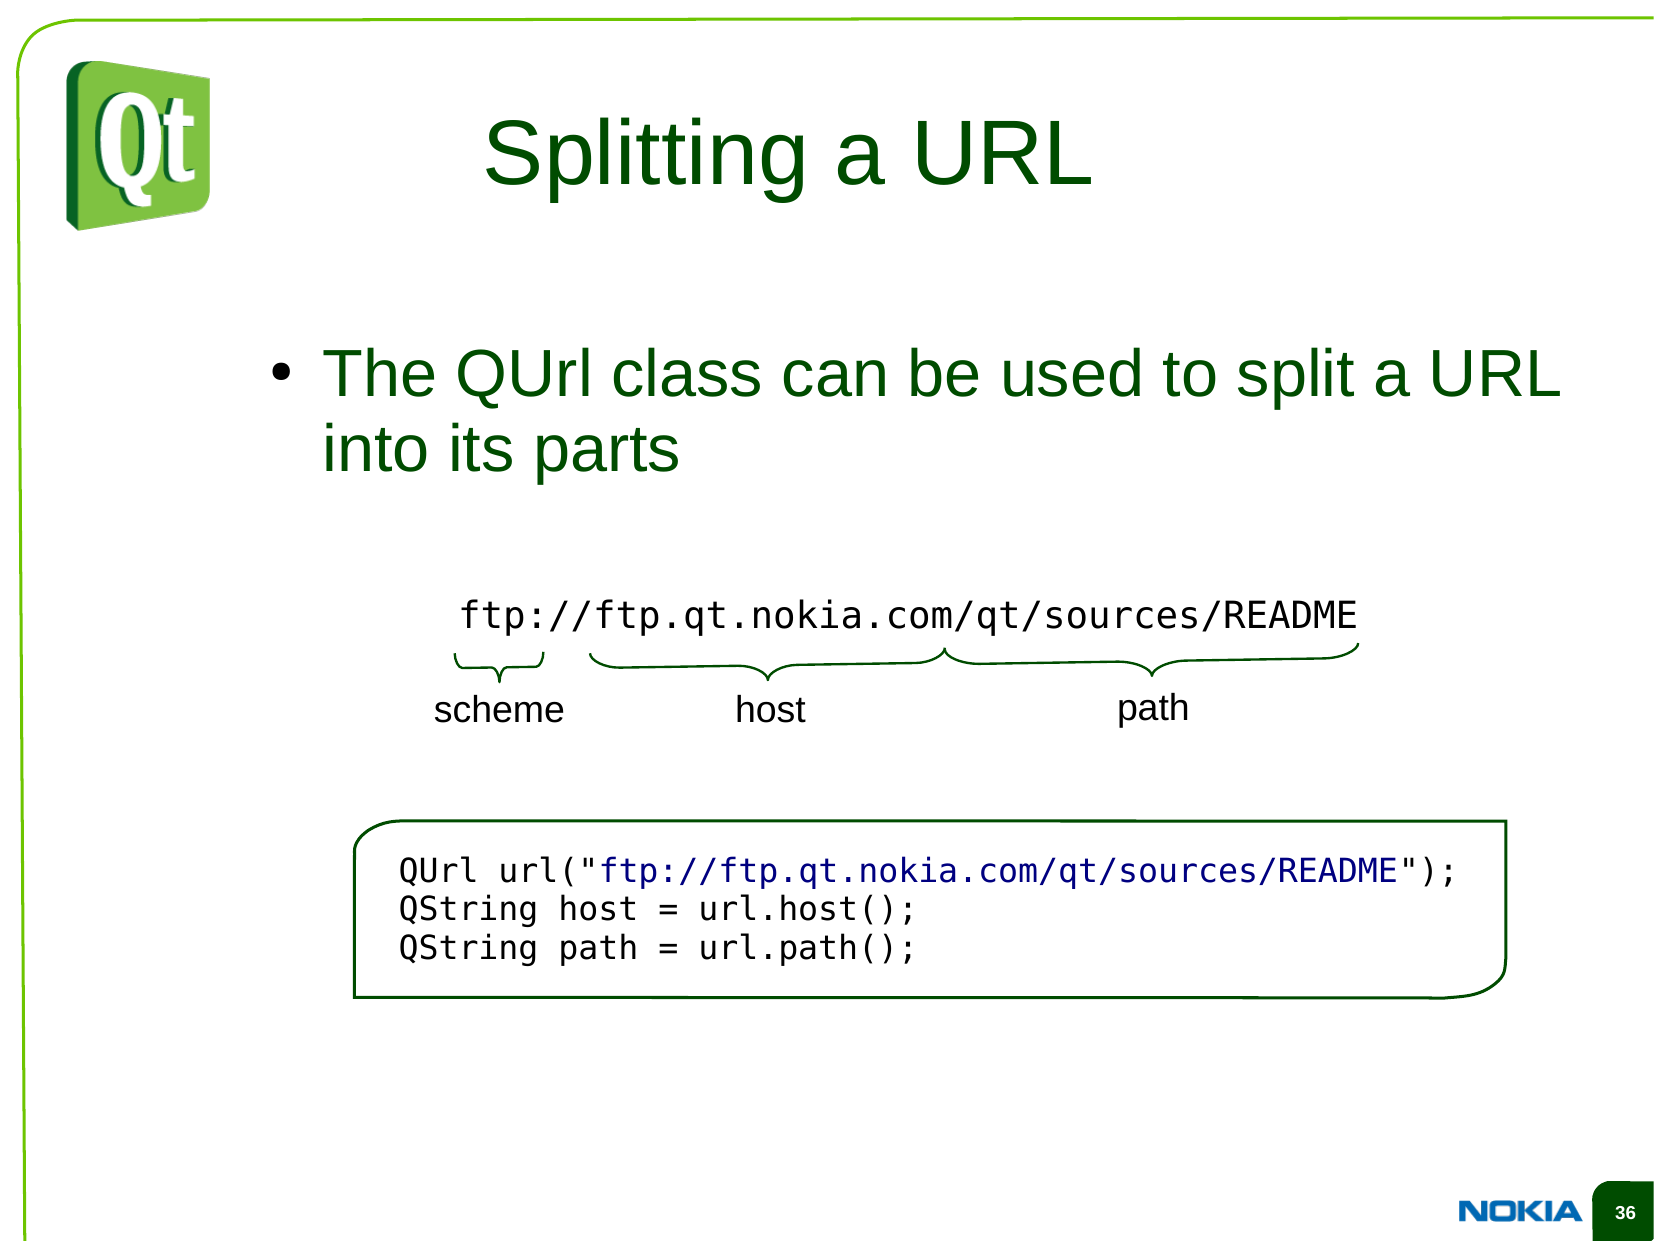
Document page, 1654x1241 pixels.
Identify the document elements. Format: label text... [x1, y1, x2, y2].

text_box host [720, 681, 821, 739]
list The QUrl class can be used to split a URL into its parts [251, 336, 1571, 1156]
text_box path [1102, 679, 1205, 736]
text_box scheme [419, 681, 580, 739]
picture [1459, 1200, 1583, 1222]
text_box ftp://ftp.qt.nokia.com/qt/sources/README [443, 585, 1373, 645]
picture [66, 61, 210, 231]
text_box QUrl url("ftp://ftp.qt.nokia.com/qt/sources/README"); QString host = url.host(); QString path = url.path(); [383, 844, 1474, 975]
title Splitting a URL [251, 56, 1327, 250]
